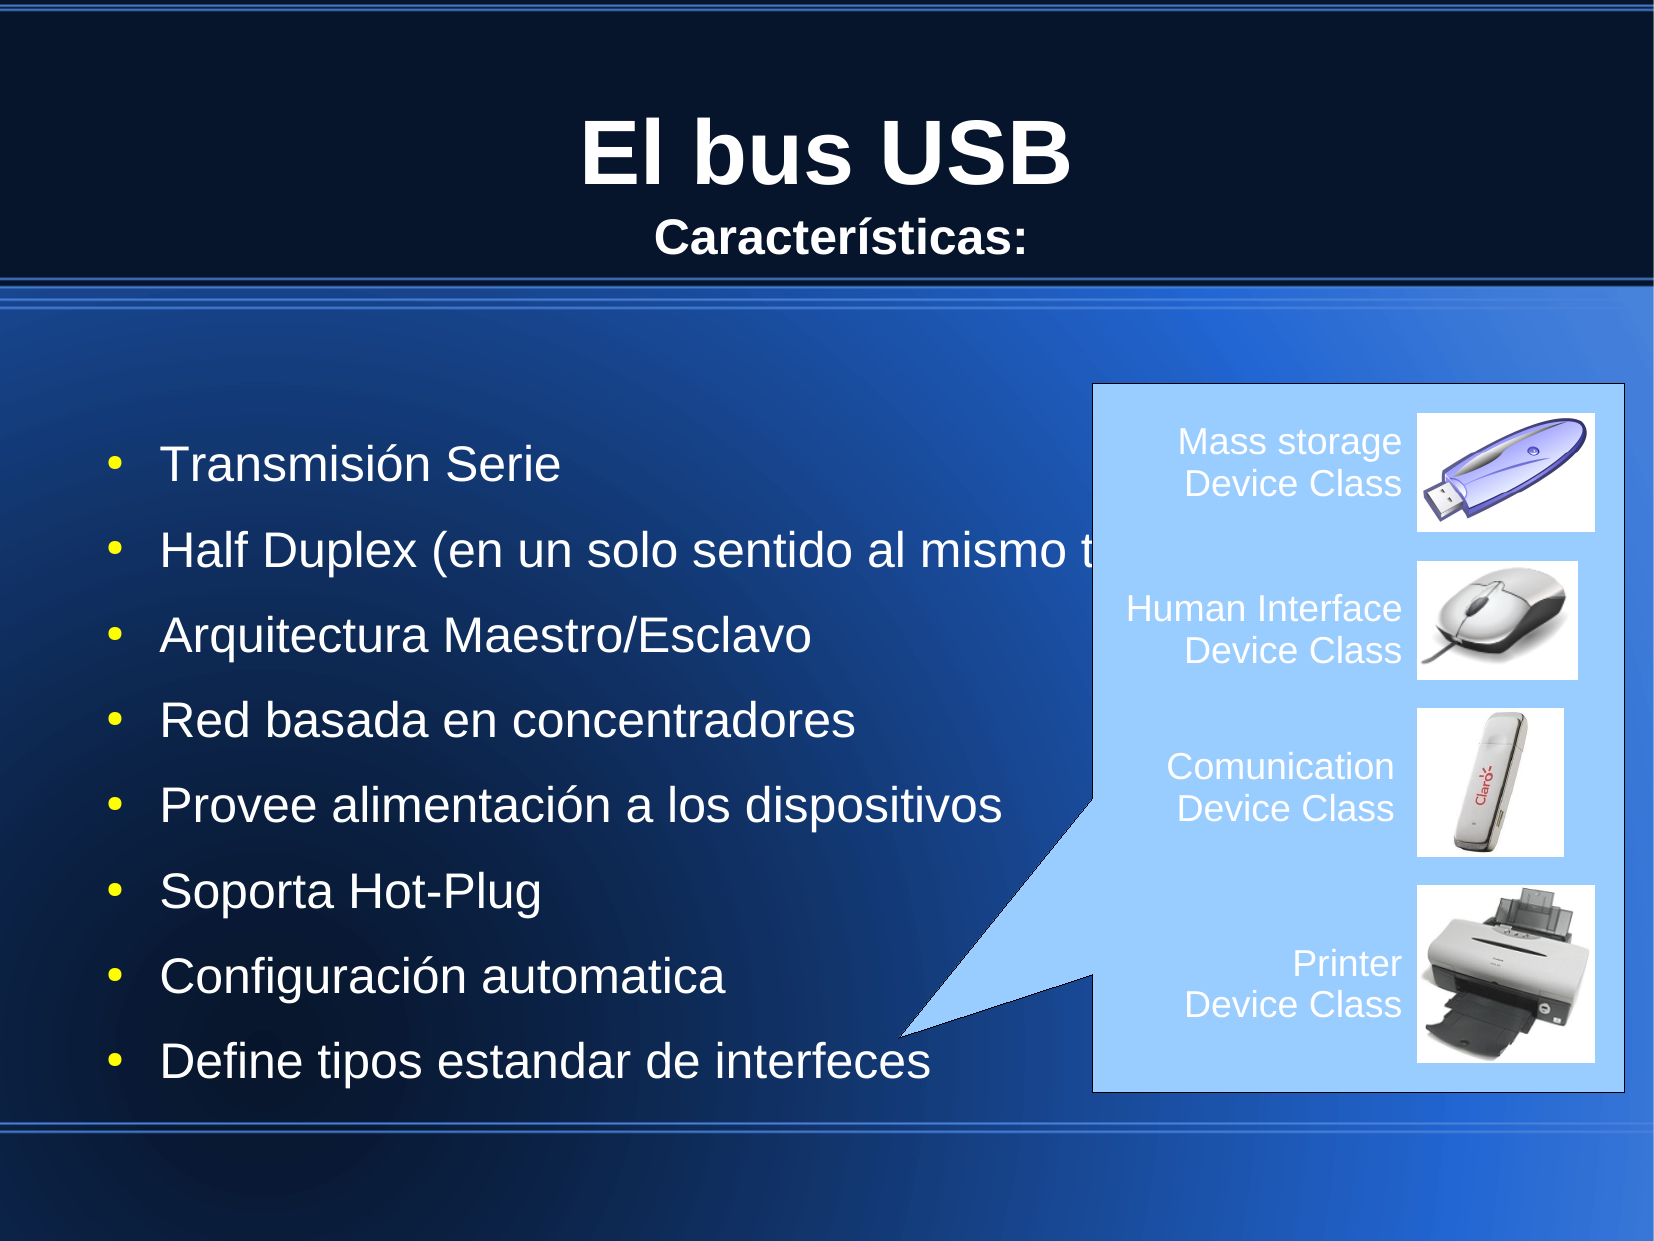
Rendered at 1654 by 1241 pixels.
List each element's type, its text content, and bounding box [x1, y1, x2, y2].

text_box Mass storage Device Class [1162, 413, 1418, 513]
text_box Comunication Device Class [1151, 738, 1410, 838]
title Características: [649, 208, 1034, 266]
text_box [898, 383, 1625, 1093]
picture [0, 0, 1654, 1241]
list Transmisión Serie Half Duplex (en un solo sentido al mismo tiempo) Arquitectura Maestro/Esclavo Red basada en concentradores Provee alimentación a los dispositivos Soporta Hot-Plug Configuración automatica Define tipos estandar de interfeces [88, 436, 1092, 1090]
text_box Printer Device Class [1169, 934, 1418, 1034]
title El bus USB [82, 49, 1571, 257]
text_box Human Interface Device Class [1110, 580, 1417, 680]
